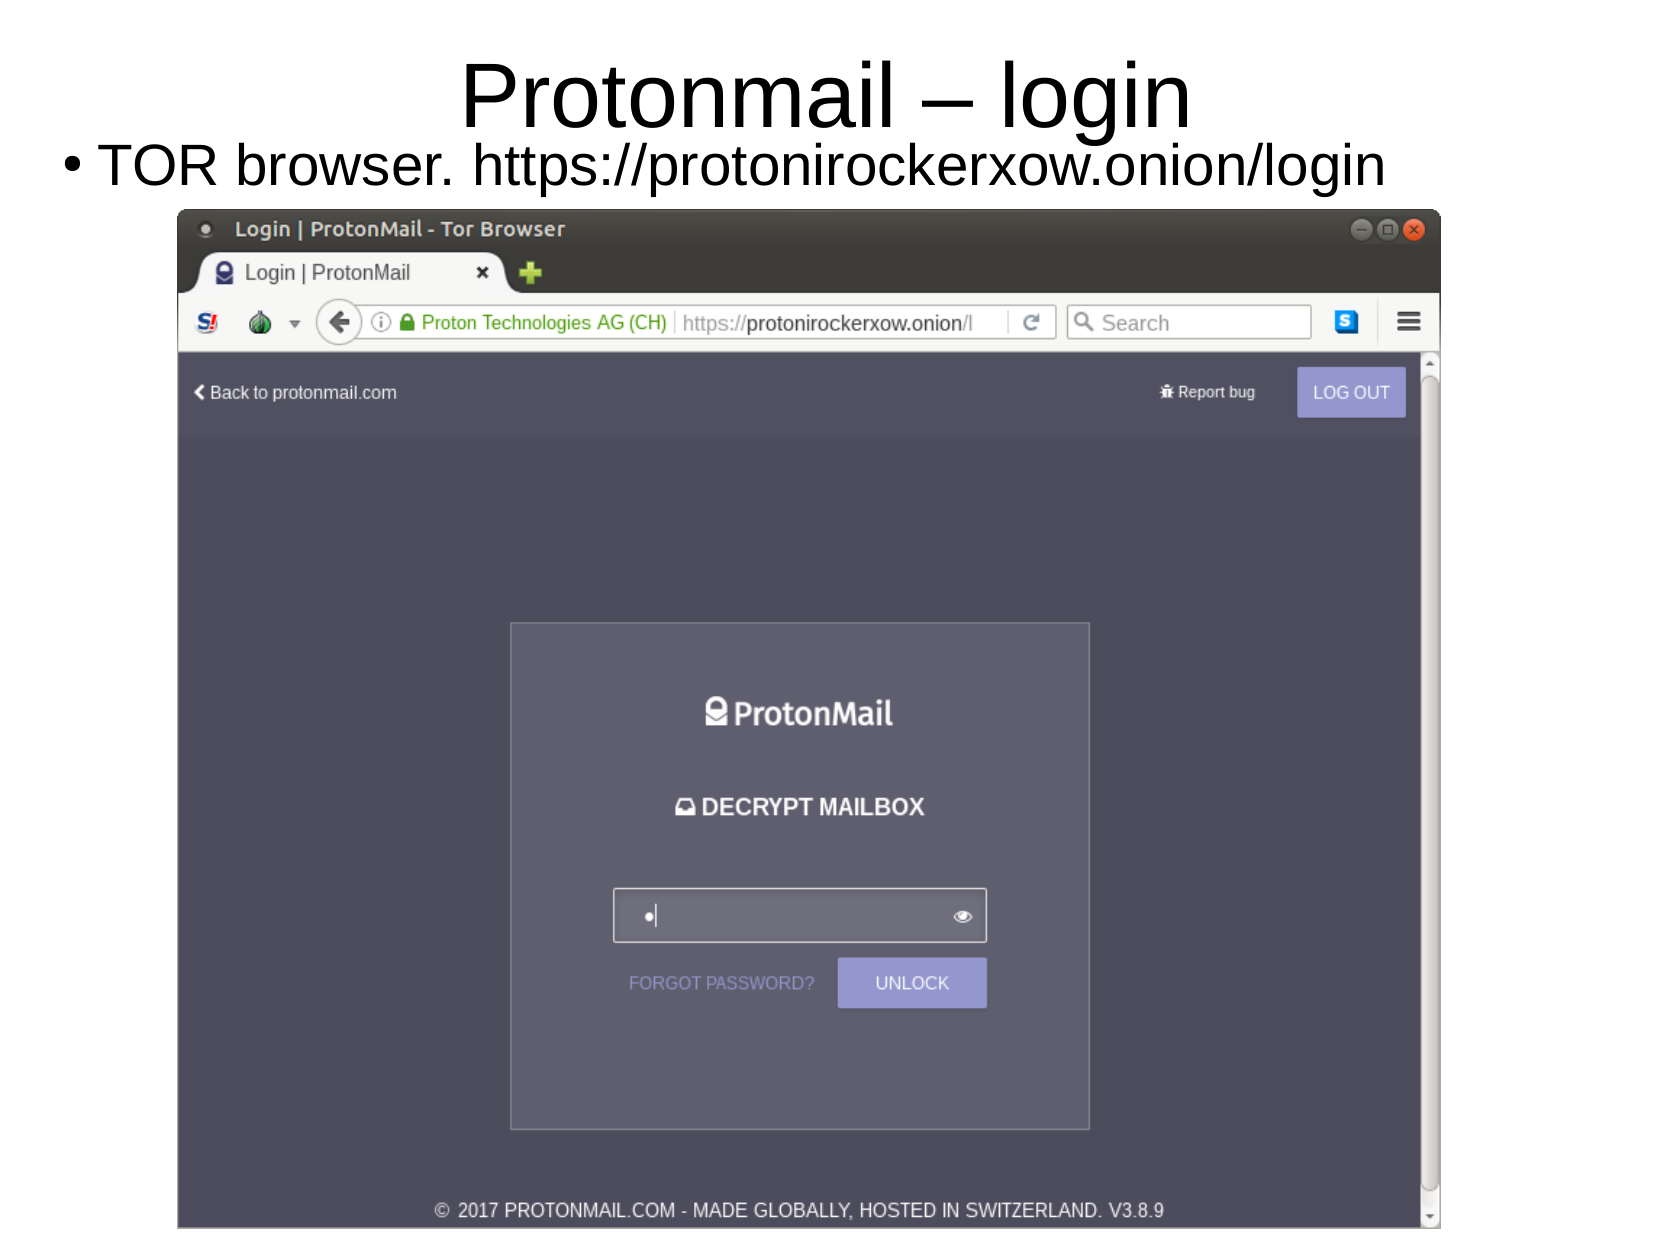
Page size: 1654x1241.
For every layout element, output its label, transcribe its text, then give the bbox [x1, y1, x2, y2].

text_box TOR browser. https://protonirockerxow.onion/login [47, 135, 1595, 195]
title Protonmail – login [82, 44, 1571, 135]
picture [177, 209, 1441, 1229]
